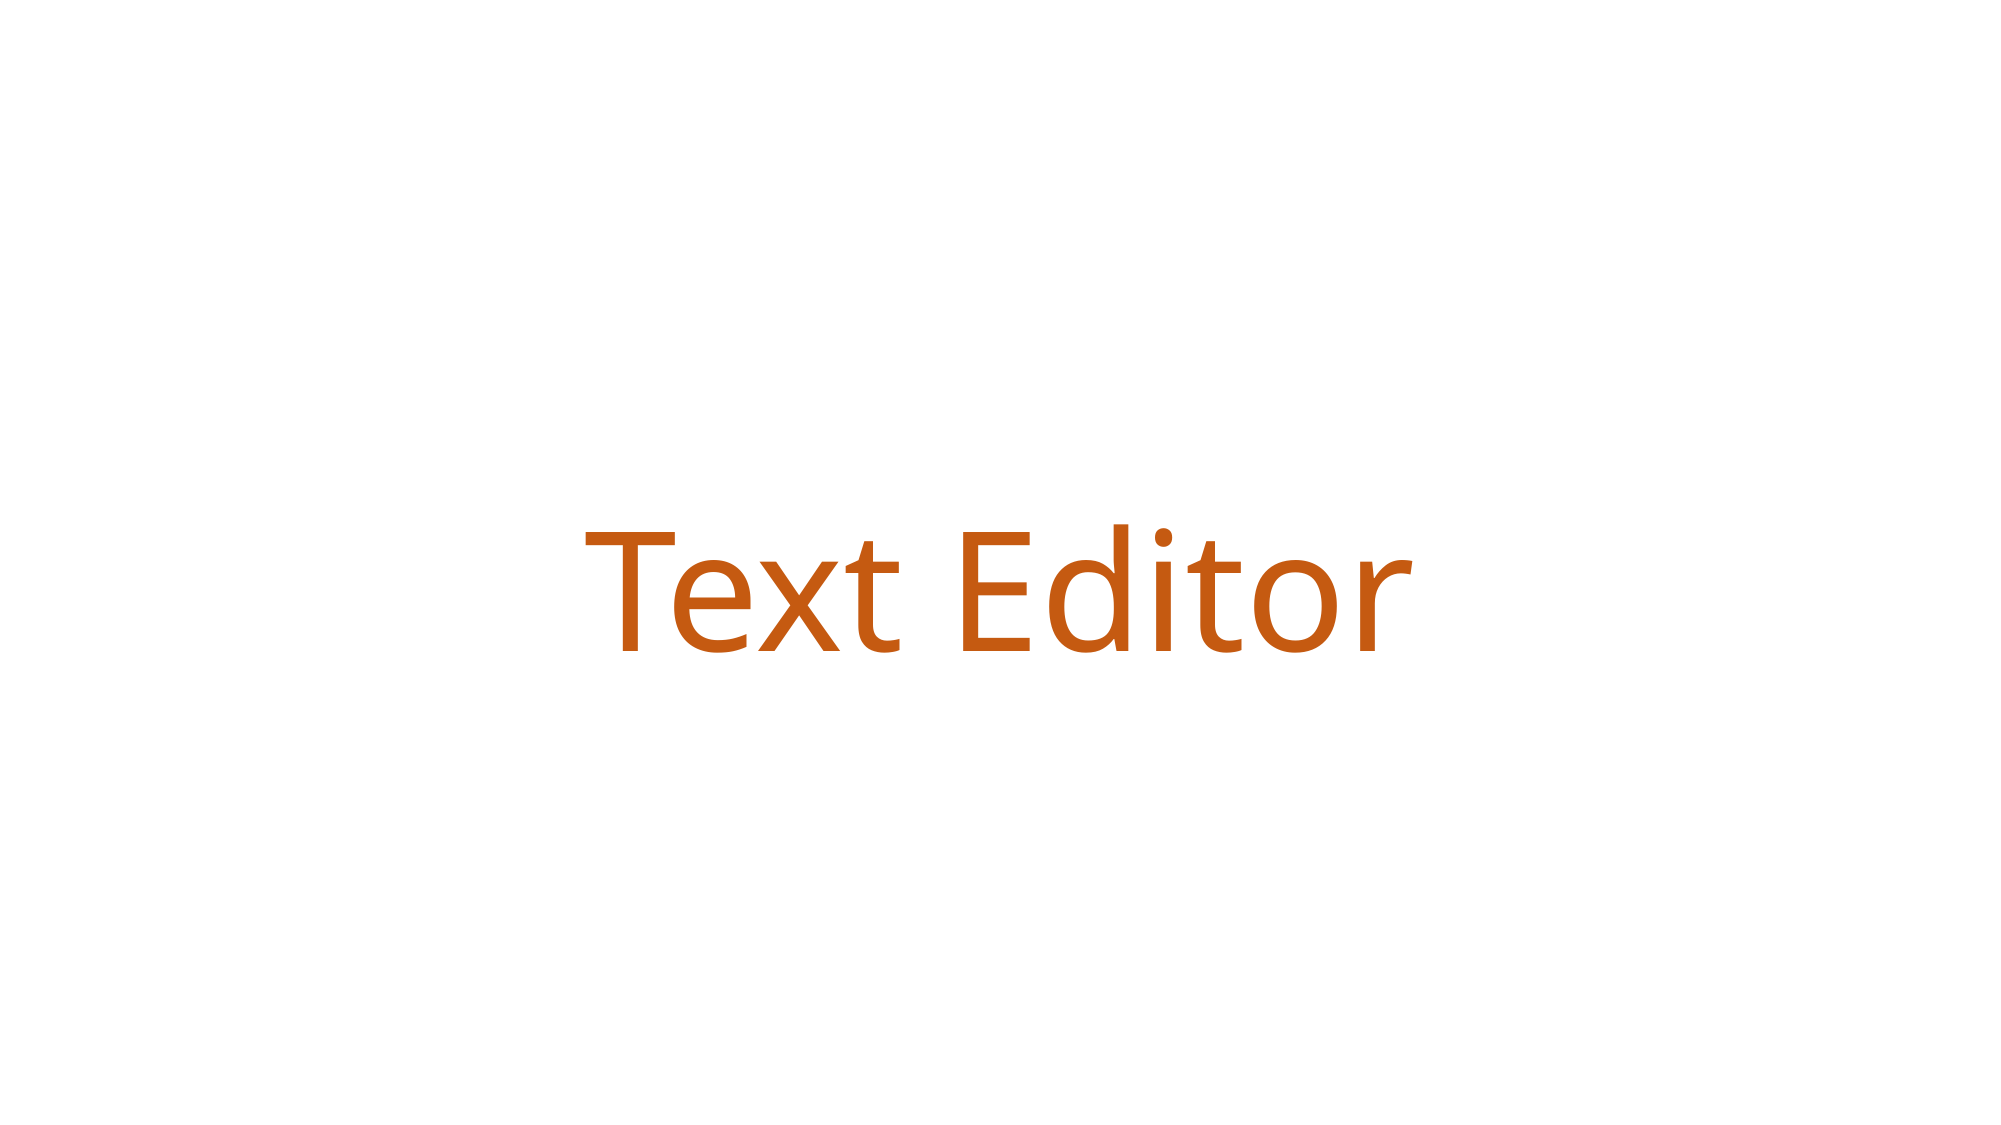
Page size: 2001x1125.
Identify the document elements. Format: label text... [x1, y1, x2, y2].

list Text Editor [137, 299, 1863, 1014]
